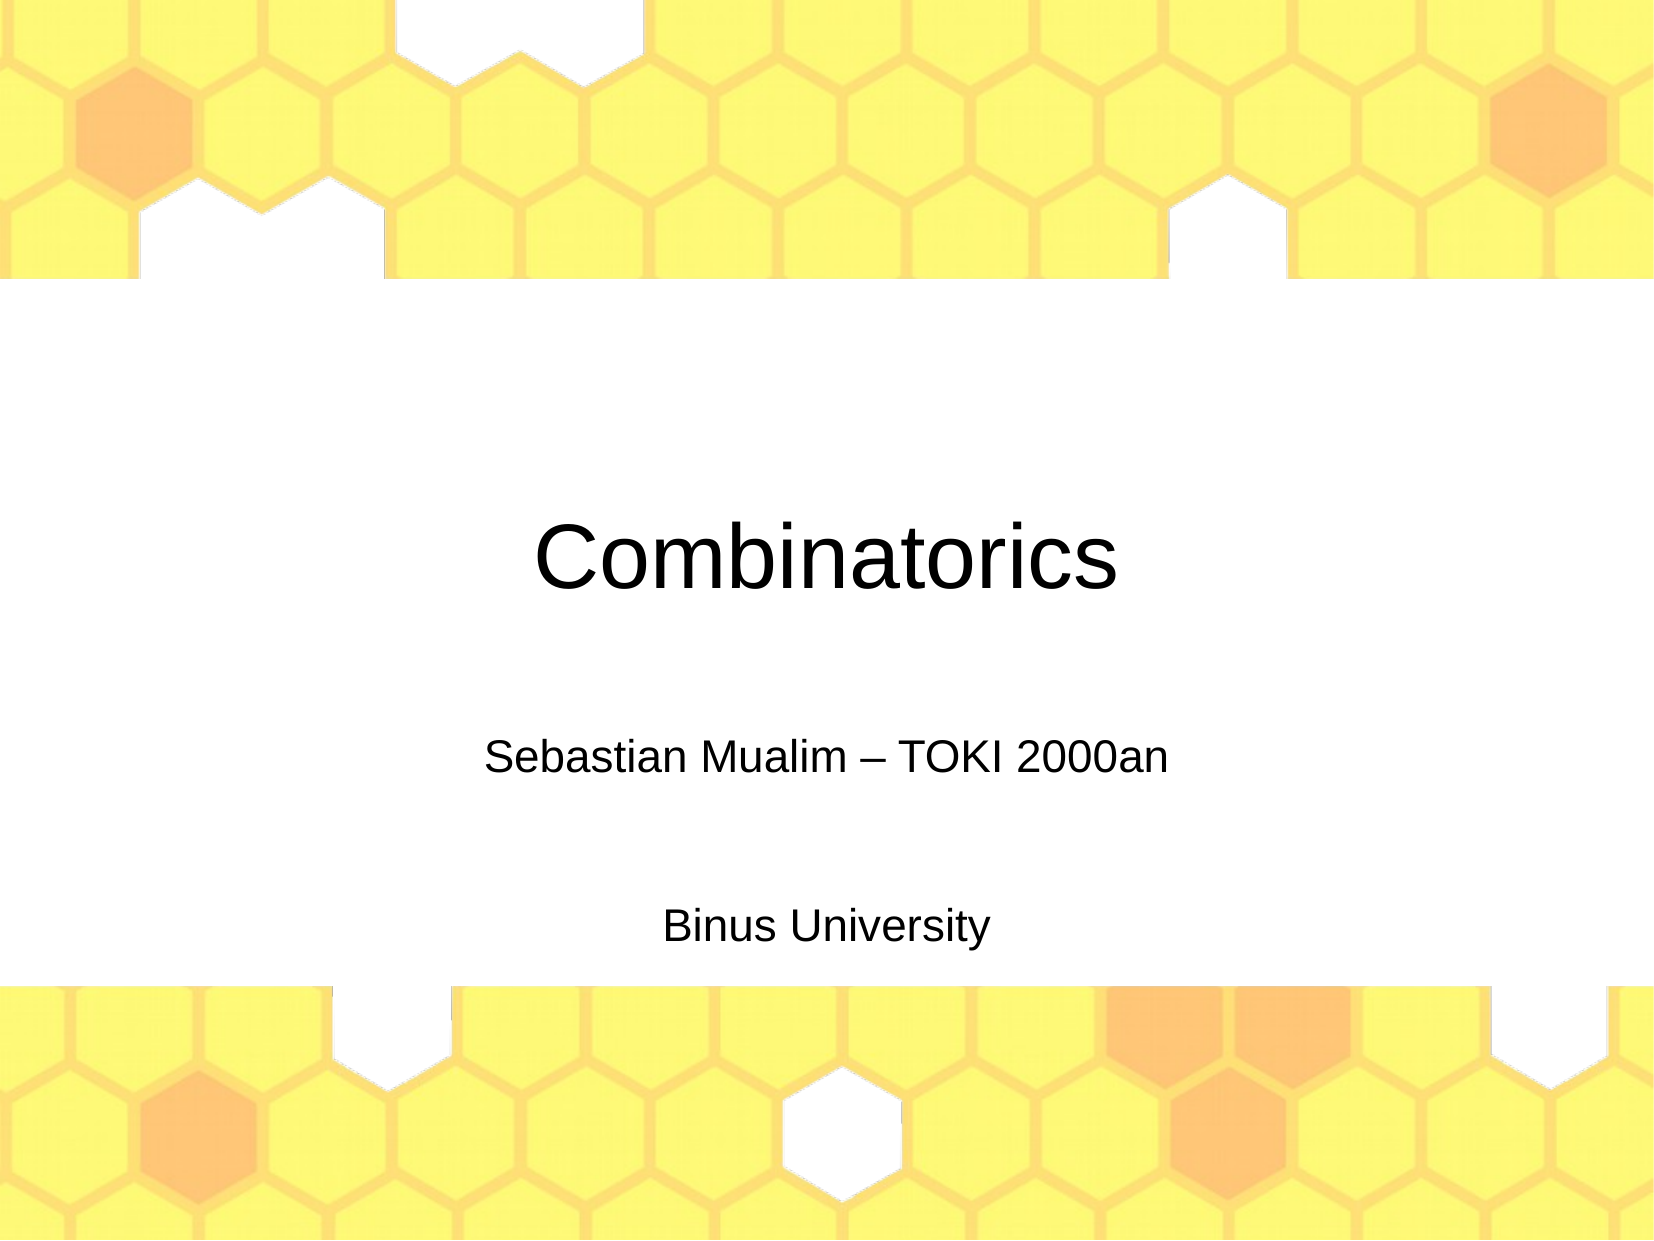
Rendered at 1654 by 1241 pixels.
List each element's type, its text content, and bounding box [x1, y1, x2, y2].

subtitle Sebastian Mualim – TOKI 2000an Binus University [82, 725, 1571, 952]
title Combinatorics [82, 418, 1571, 686]
